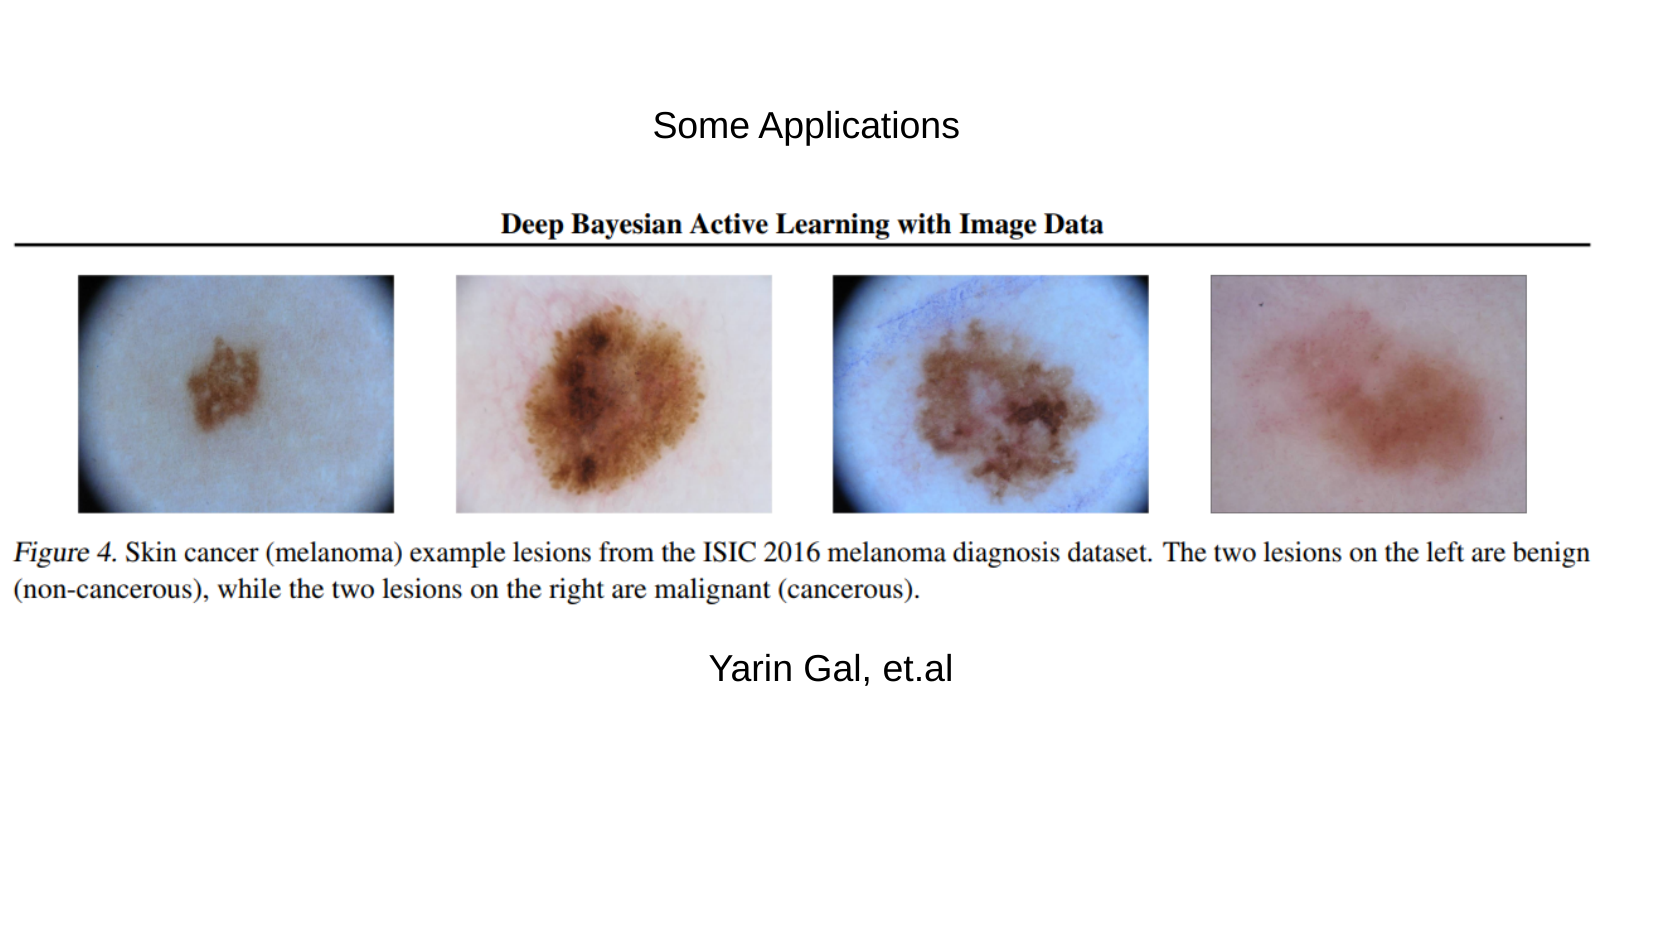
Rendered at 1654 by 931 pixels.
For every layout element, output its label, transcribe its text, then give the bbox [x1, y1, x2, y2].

picture [0, 188, 1619, 617]
text_box Yarin Gal, et.al [693, 640, 969, 697]
text_box Some Applications [637, 96, 975, 154]
